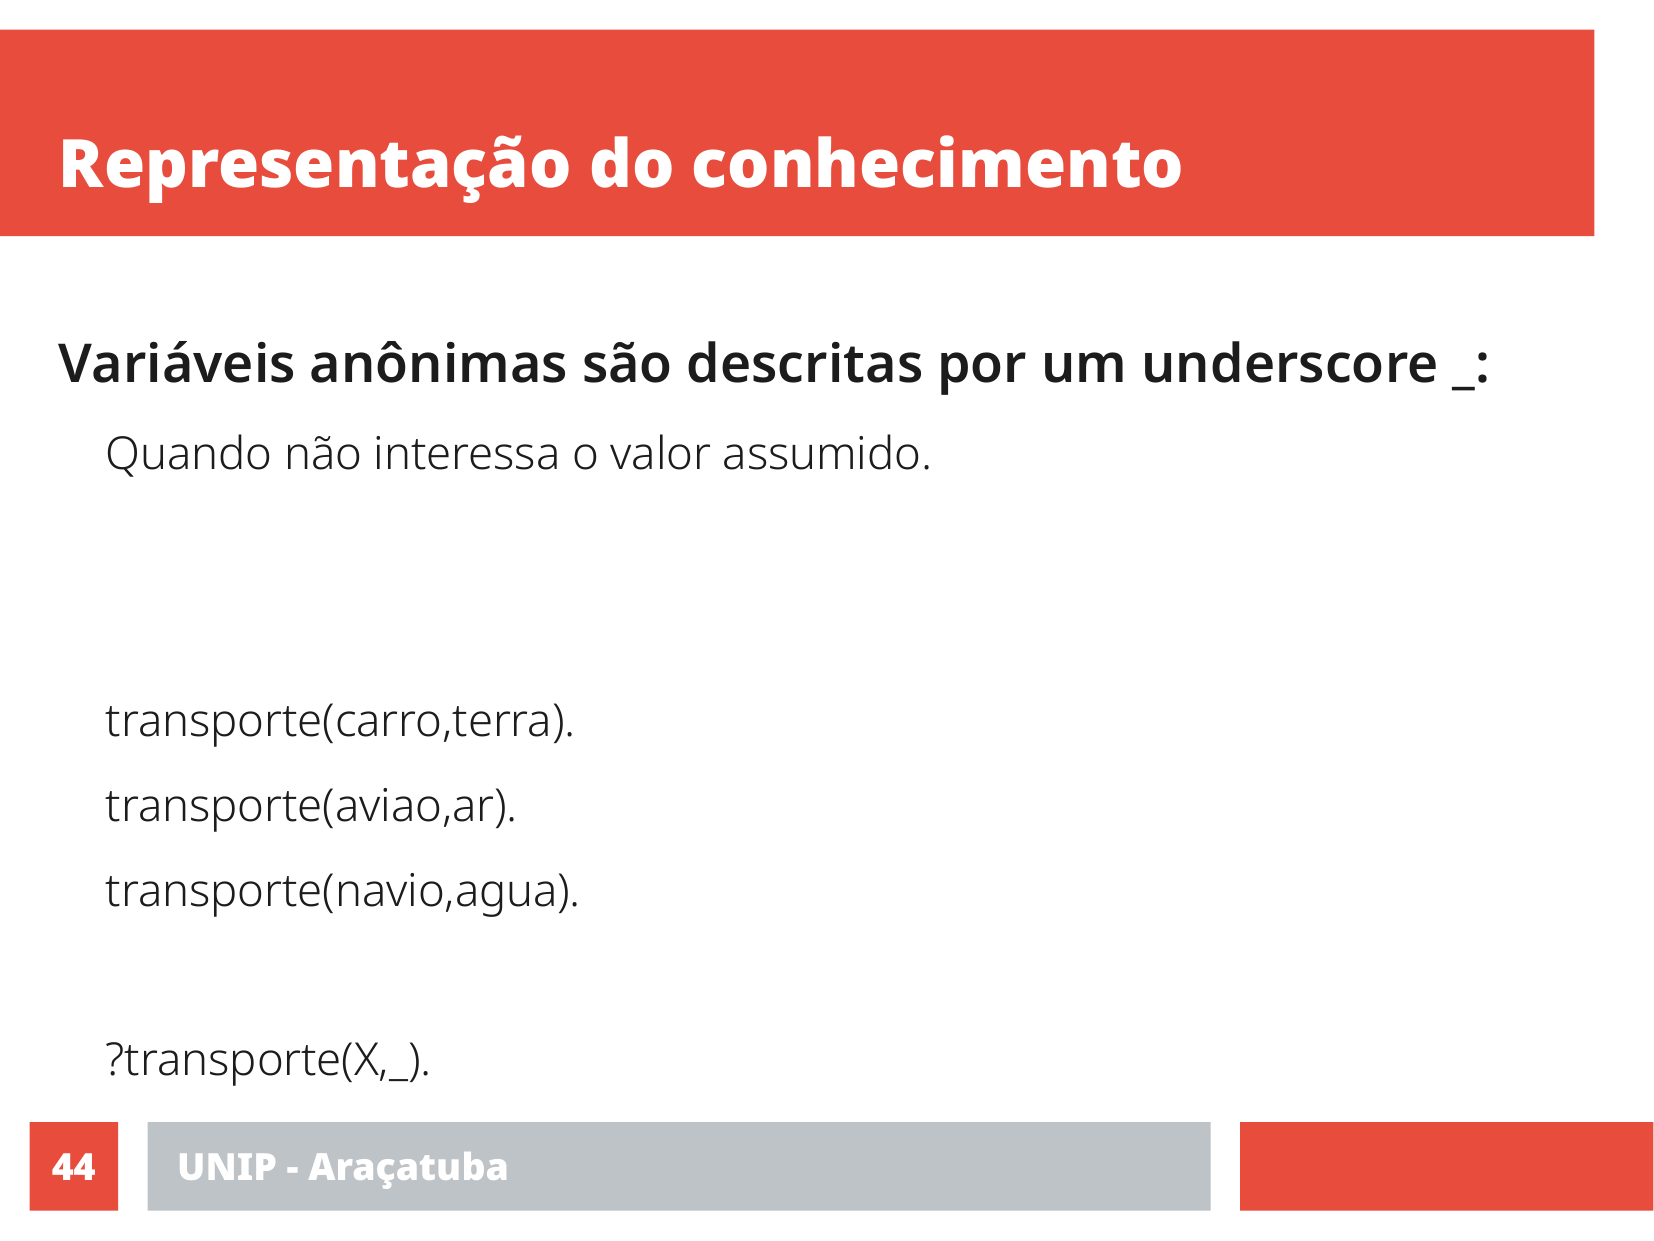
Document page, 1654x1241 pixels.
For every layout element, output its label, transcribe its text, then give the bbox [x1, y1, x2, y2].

list Variáveis anônimas são descritas por um underscore _: Quando não interessa o valor assumido. transporte(carro,terra). transporte(aviao,ar). transporte(navio,agua). ?transporte(X,_). [59, 324, 1565, 1093]
title Representação do conhecimento [59, 59, 1595, 207]
